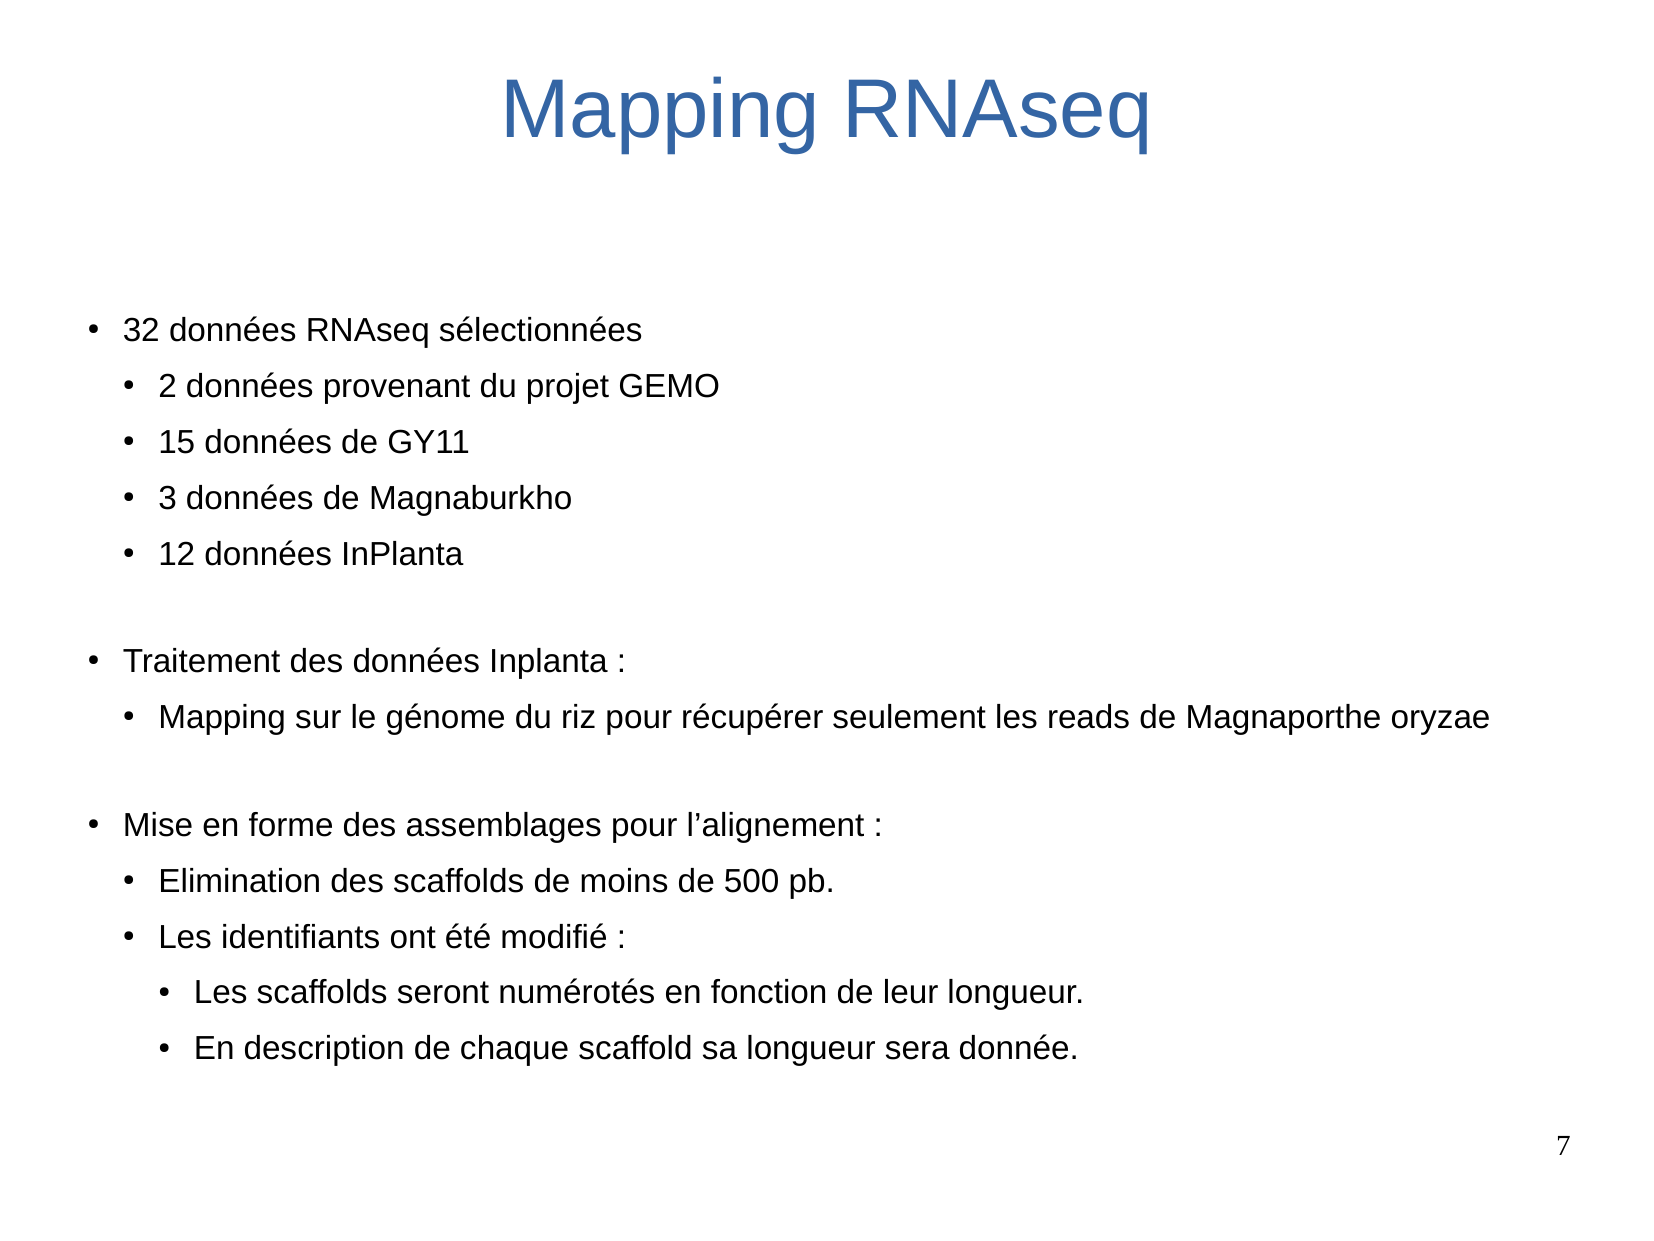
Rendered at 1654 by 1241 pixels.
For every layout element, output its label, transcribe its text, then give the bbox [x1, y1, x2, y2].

text_box 32 données RNAseq sélectionnées 2 données provenant du projet GEMO 15 données de GY11 3 données de Magnaburkho 12 données InPlanta Traitement des données Inplanta : Mapping sur le génome du riz pour récupérer seulement les reads de Magnaporthe oryzae Mise en forme des assemblages pour l’alignement : Elimination des scaffolds de moins de 500 pb. Les identifiants ont été modifié : Les scaffolds seront numérotés en fonction de leur longueur. En description de chaque scaffold sa longueur sera donnée. [72, 304, 1571, 1123]
title Mapping RNAseq [82, 5, 1571, 213]
